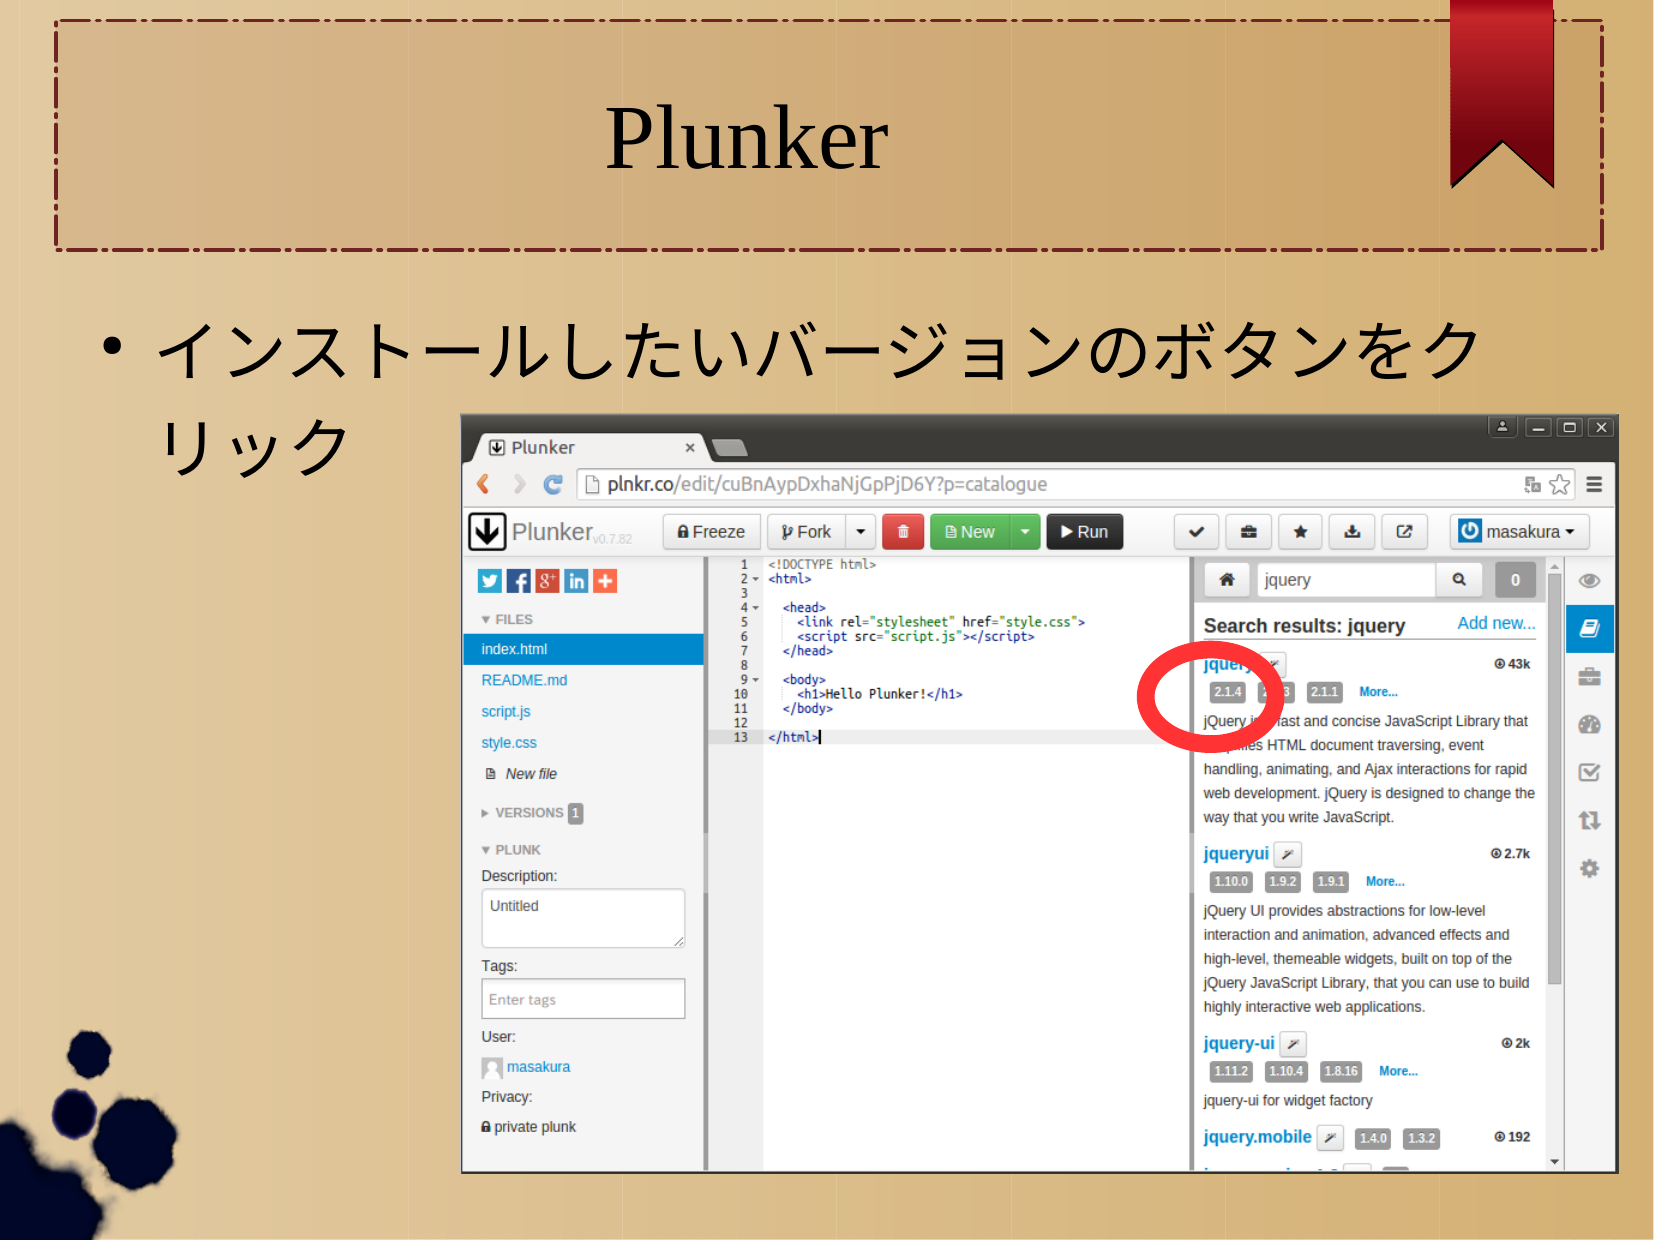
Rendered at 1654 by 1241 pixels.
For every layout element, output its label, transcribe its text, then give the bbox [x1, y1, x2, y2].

picture [460, 413, 1619, 1174]
title Plunker [82, 47, 1412, 229]
list インストールしたいバージョンのボタンをクリック [82, 299, 1571, 1019]
